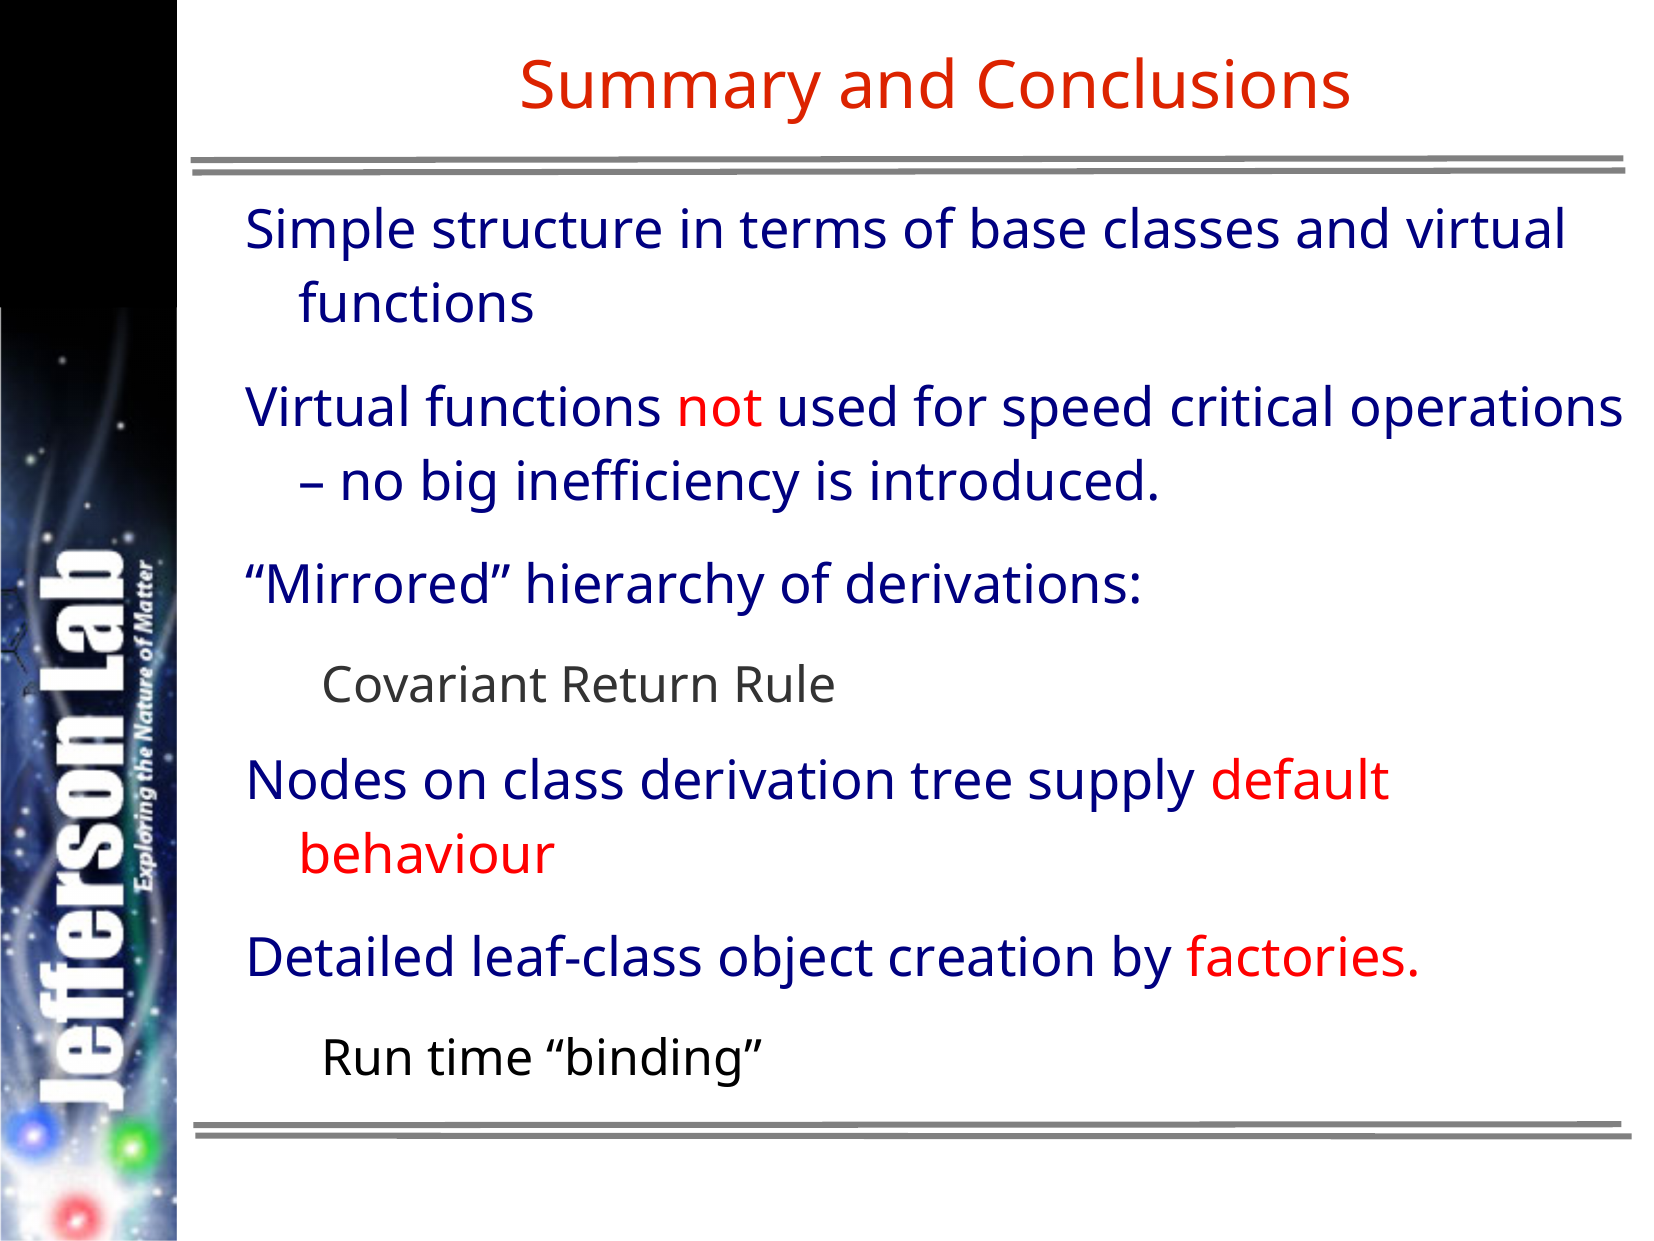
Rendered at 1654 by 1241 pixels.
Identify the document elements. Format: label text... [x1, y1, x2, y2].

picture [2, 308, 176, 1240]
list Simple structure in terms of base classes and virtual functions Virtual functions not used for speed critical operations – no big inefficiency is introduced. “Mirrored” hierarchy of derivations: Covariant Return Rule Nodes on class derivation tree supply default behaviour Detailed leaf-class object creation by factories. Run time “binding” [227, 190, 1628, 1106]
title Summary and Conclusions [235, 17, 1638, 149]
